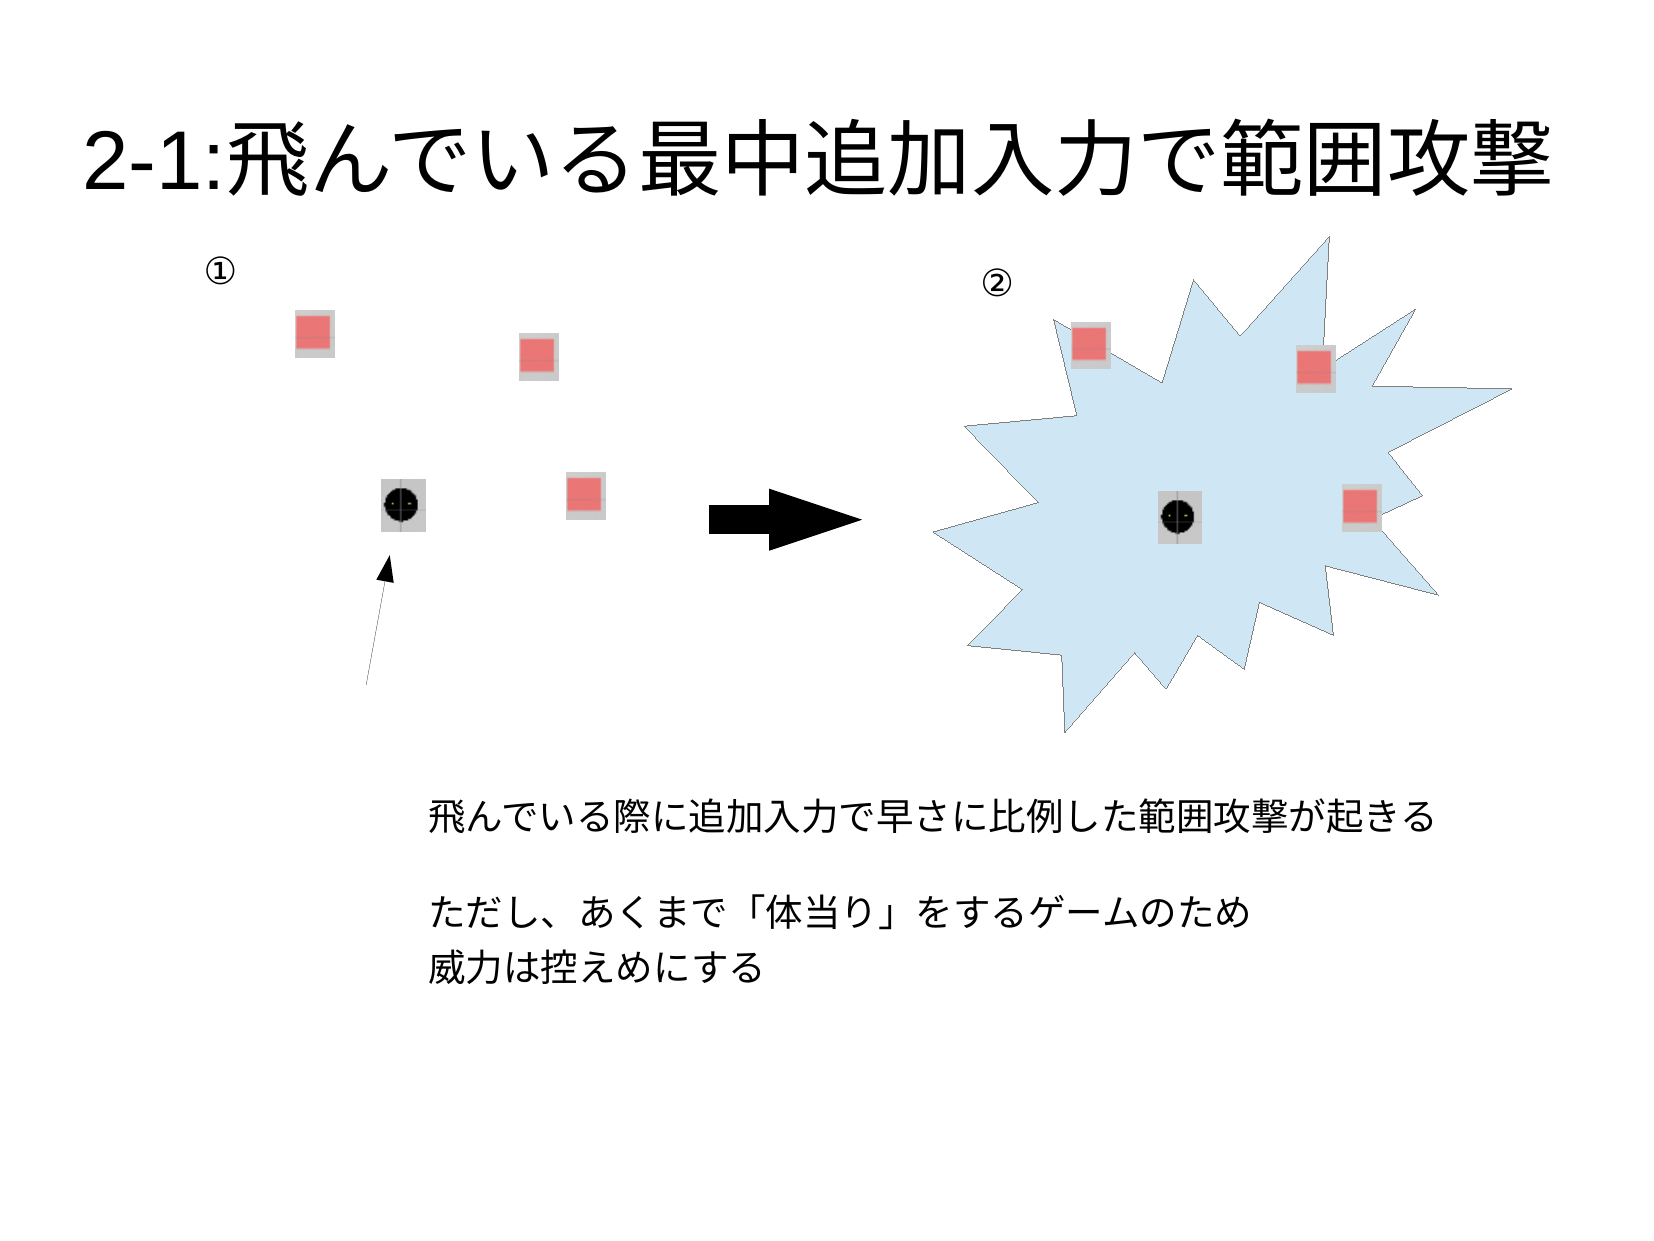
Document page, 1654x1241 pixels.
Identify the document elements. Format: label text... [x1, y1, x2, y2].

picture [381, 479, 426, 532]
text_box ② [965, 254, 1033, 308]
picture [1071, 322, 1111, 369]
text_box ① [188, 242, 257, 296]
picture [295, 310, 335, 358]
picture [519, 333, 559, 381]
picture [1342, 484, 1382, 532]
text_box [933, 257, 1512, 733]
picture [1158, 491, 1202, 544]
text_box 飛んでいる際に追加入力で早さに比例した範囲攻撃が起きる ただし、あくまで「体当り」をするゲームのため 威力は控えめにする [413, 779, 1404, 945]
picture [1296, 345, 1336, 393]
picture [566, 472, 606, 520]
title 2-1:飛んでいる最中追加入力で範囲攻撃 [82, 49, 1571, 257]
